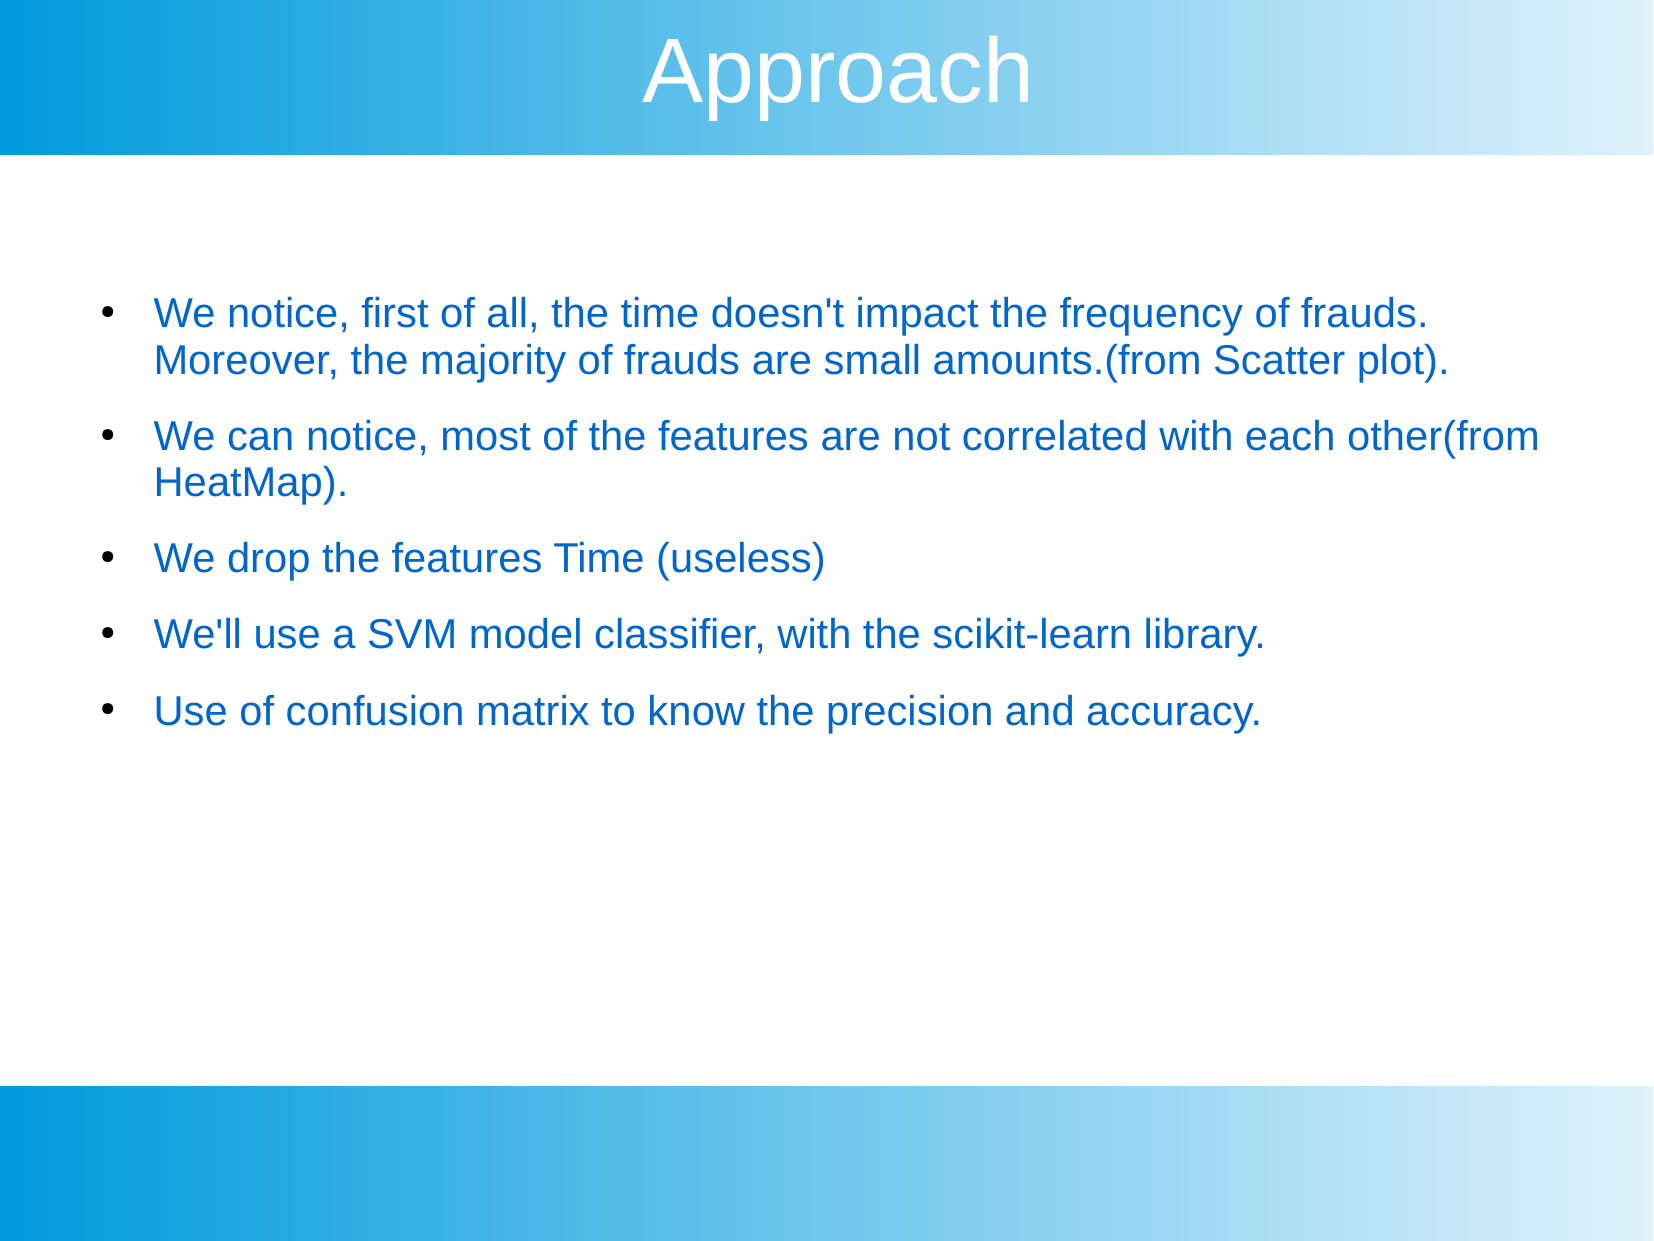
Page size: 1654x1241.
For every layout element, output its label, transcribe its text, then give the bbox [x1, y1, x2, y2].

list We notice, first of all, the time doesn't impact the frequency of frauds. Moreover, the majority of frauds are small amounts.(from Scatter plot). We can notice, most of the features are not correlated with each other(from HeatMap). We drop the features Time (useless) We'll use a SVM model classifier, with the scikit-learn library. Use of confusion matrix to know the precision and accuracy. [82, 290, 1571, 1010]
title Approach [94, 19, 1583, 225]
